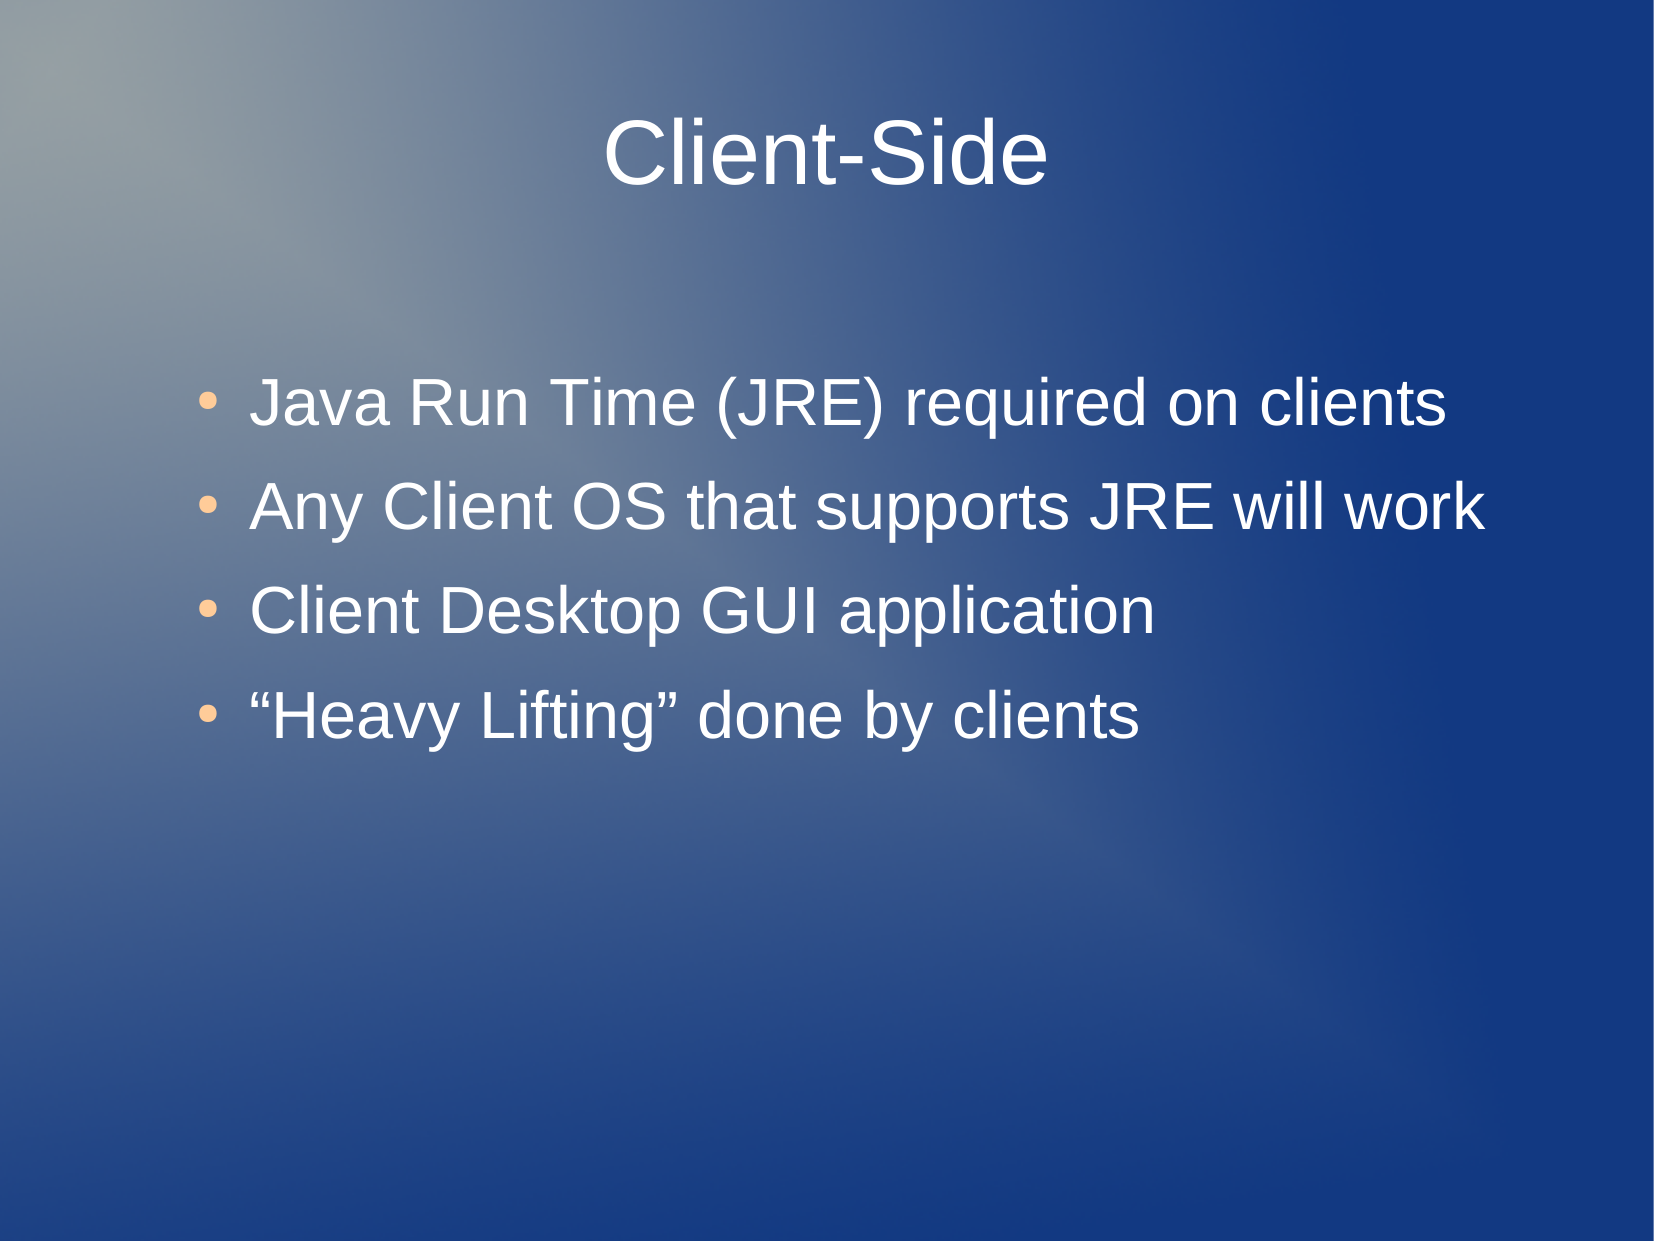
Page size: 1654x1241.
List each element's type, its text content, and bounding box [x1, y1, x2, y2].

picture [0, 0, 1654, 1241]
title Client-Side [82, 49, 1571, 257]
list Java Run Time (JRE) required on clients Any Client OS that supports JRE will work Client Desktop GUI application “Heavy Lifting” done by clients [178, 364, 1570, 1147]
